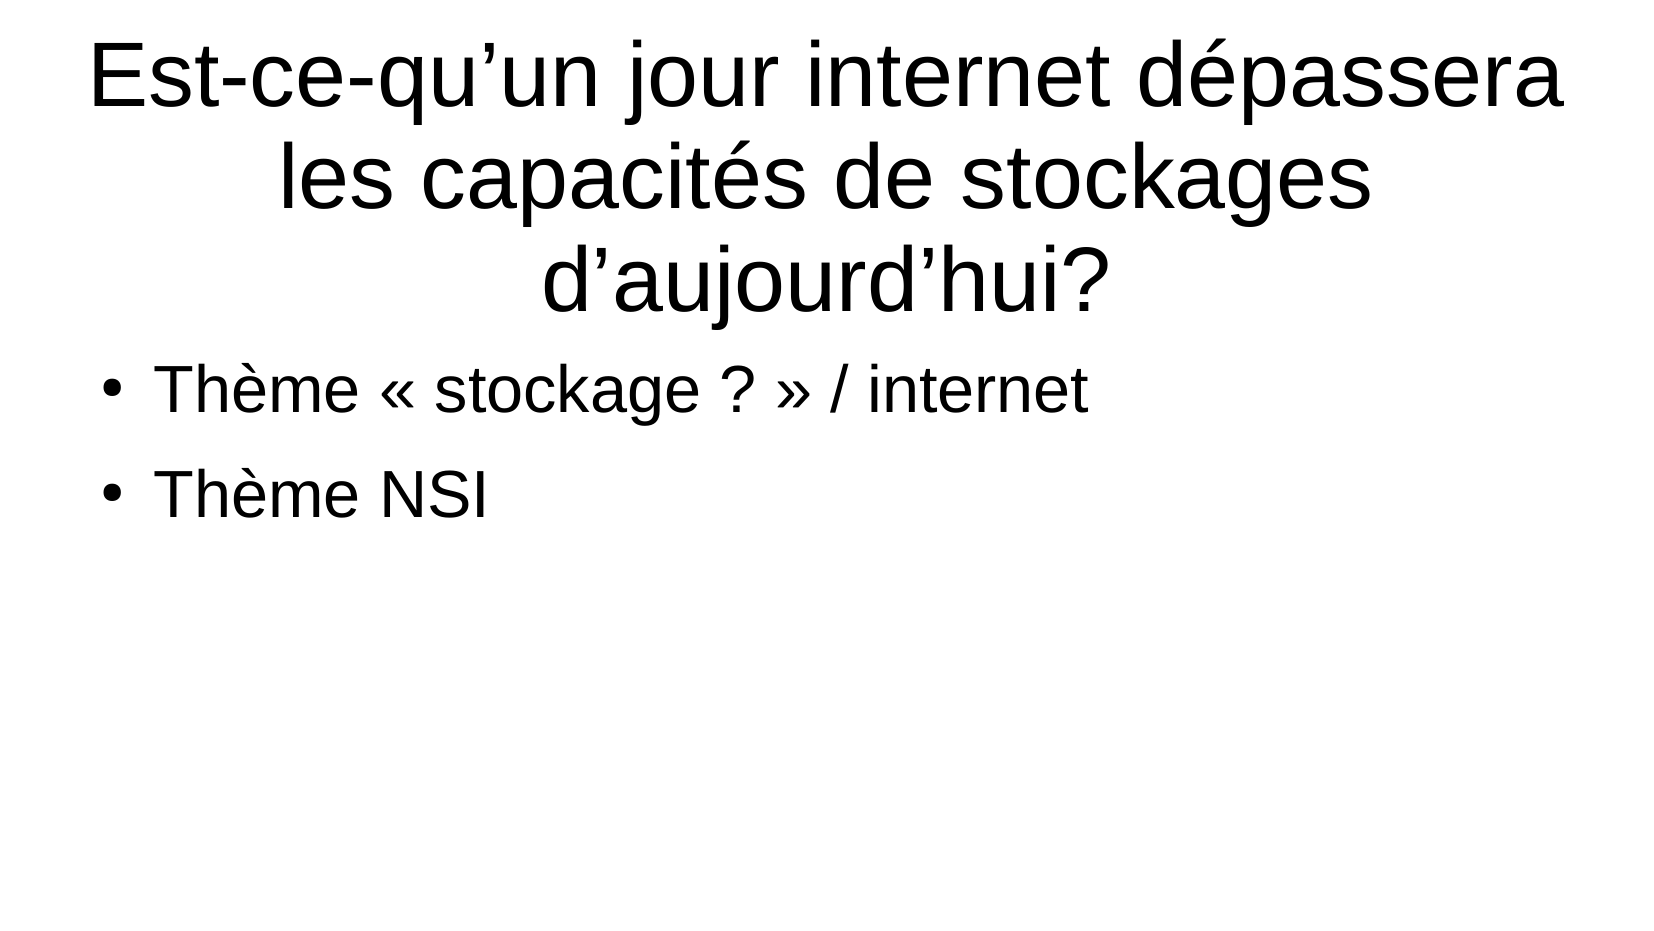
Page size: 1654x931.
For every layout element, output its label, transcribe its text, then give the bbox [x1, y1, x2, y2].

title Est-ce-qu’un jour internet dépassera les capacités de stockages d’aujourd’hui? [82, 23, 1571, 331]
list Thème « stockage ? » / internet Thème NSI [82, 352, 1571, 892]
